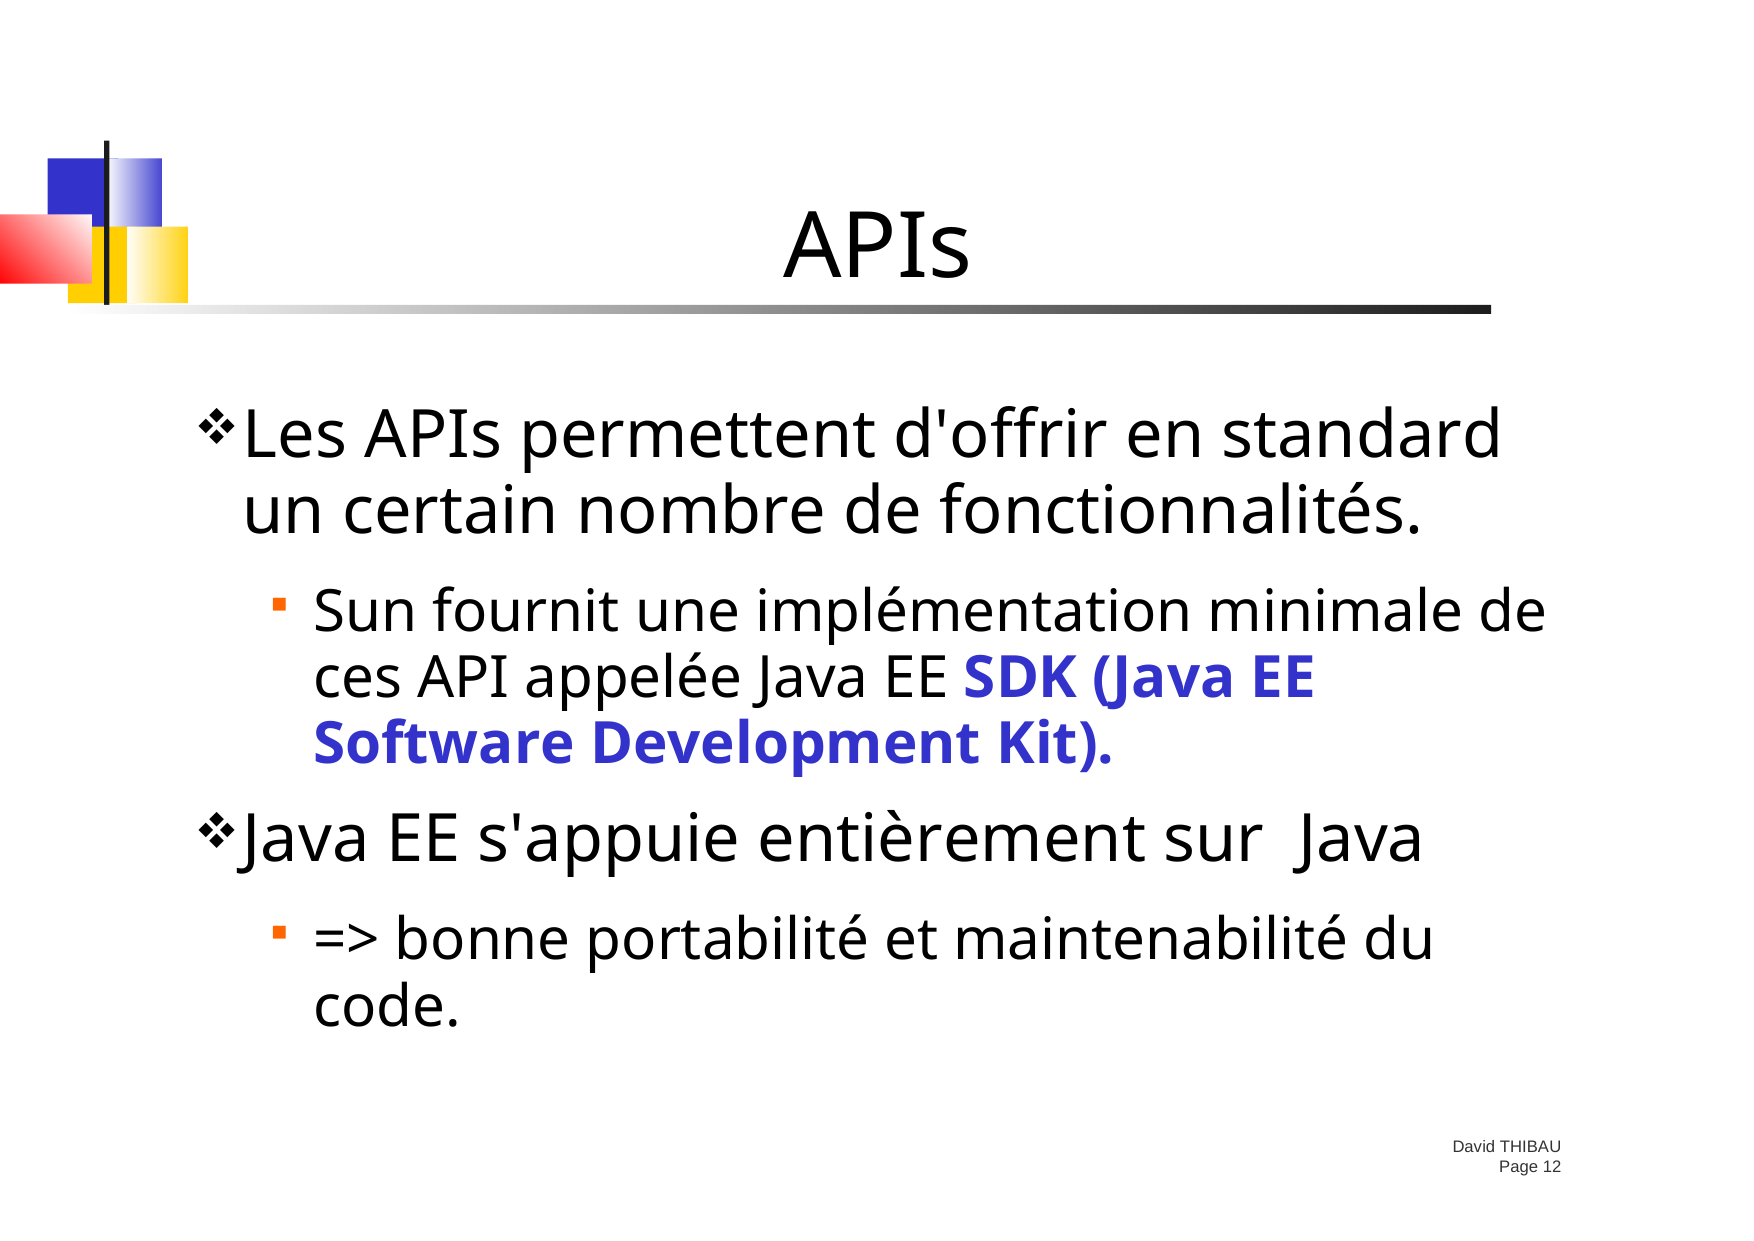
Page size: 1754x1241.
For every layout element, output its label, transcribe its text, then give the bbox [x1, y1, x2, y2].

list Les APIs permettent d'offrir en standard un certain nombre de fonctionnalités. Sun fournit une implémentation minimale de ces API appelée Java EE SDK (Java EE Software Development Kit). Java EE s'appuie entièrement sur Java => bonne portabilité et maintenabilité du code. [177, 396, 1575, 1120]
title APIs [179, 152, 1577, 341]
